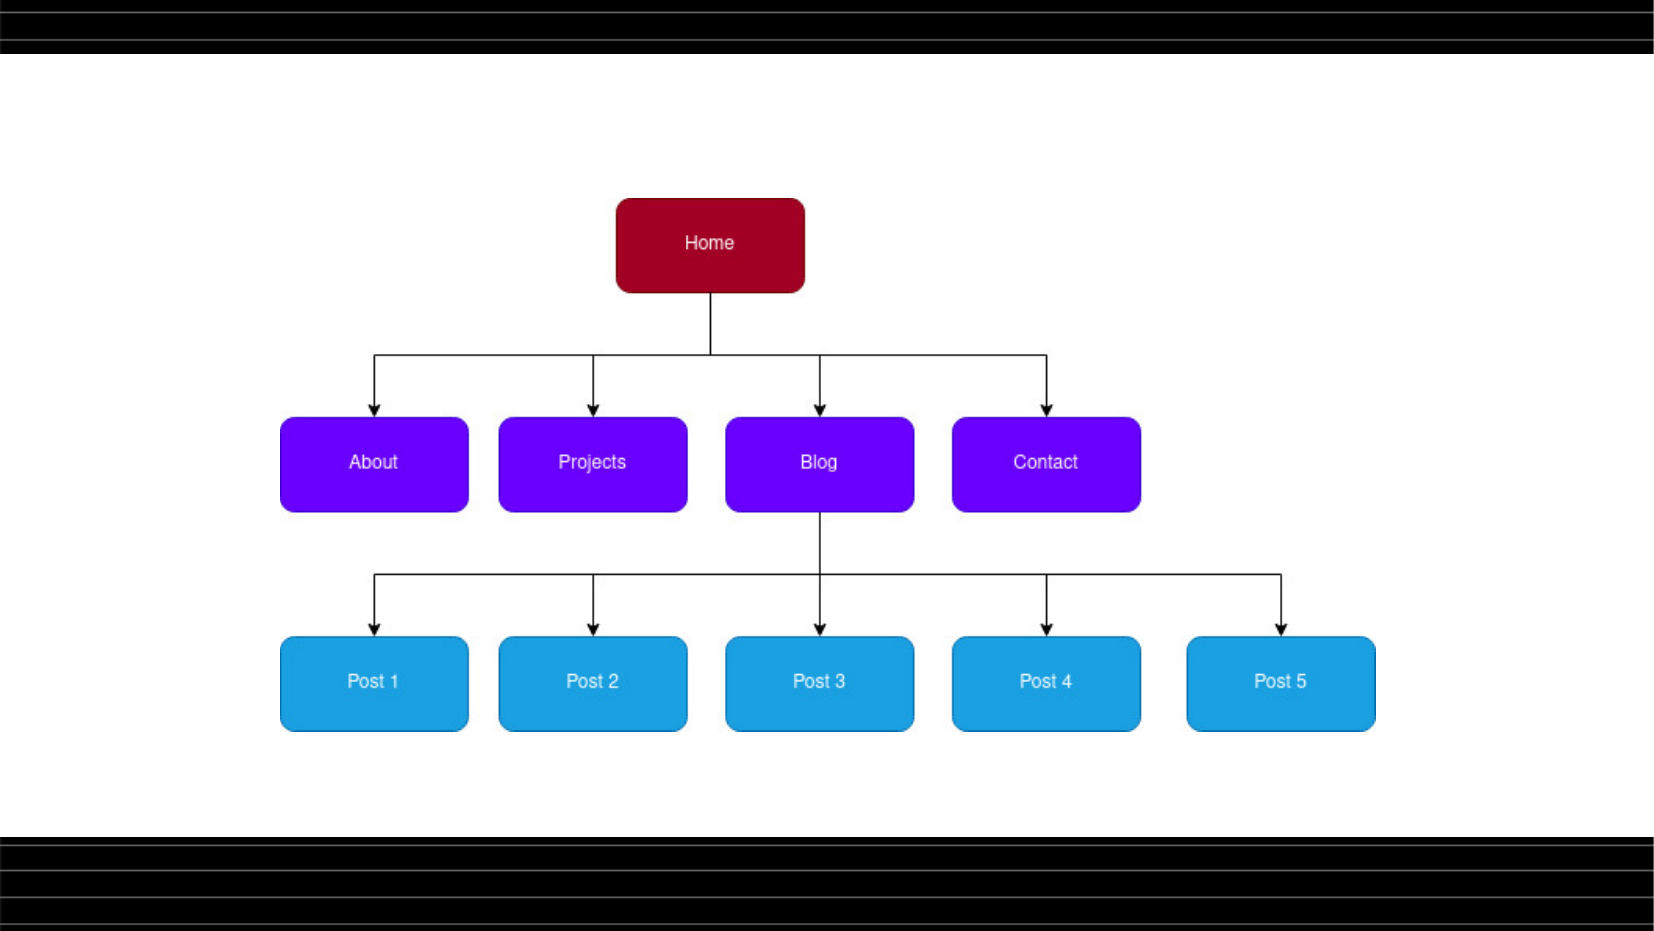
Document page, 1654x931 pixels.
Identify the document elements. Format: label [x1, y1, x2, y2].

picture [0, 0, 1654, 54]
picture [0, 837, 1654, 931]
picture [280, 198, 1376, 732]
